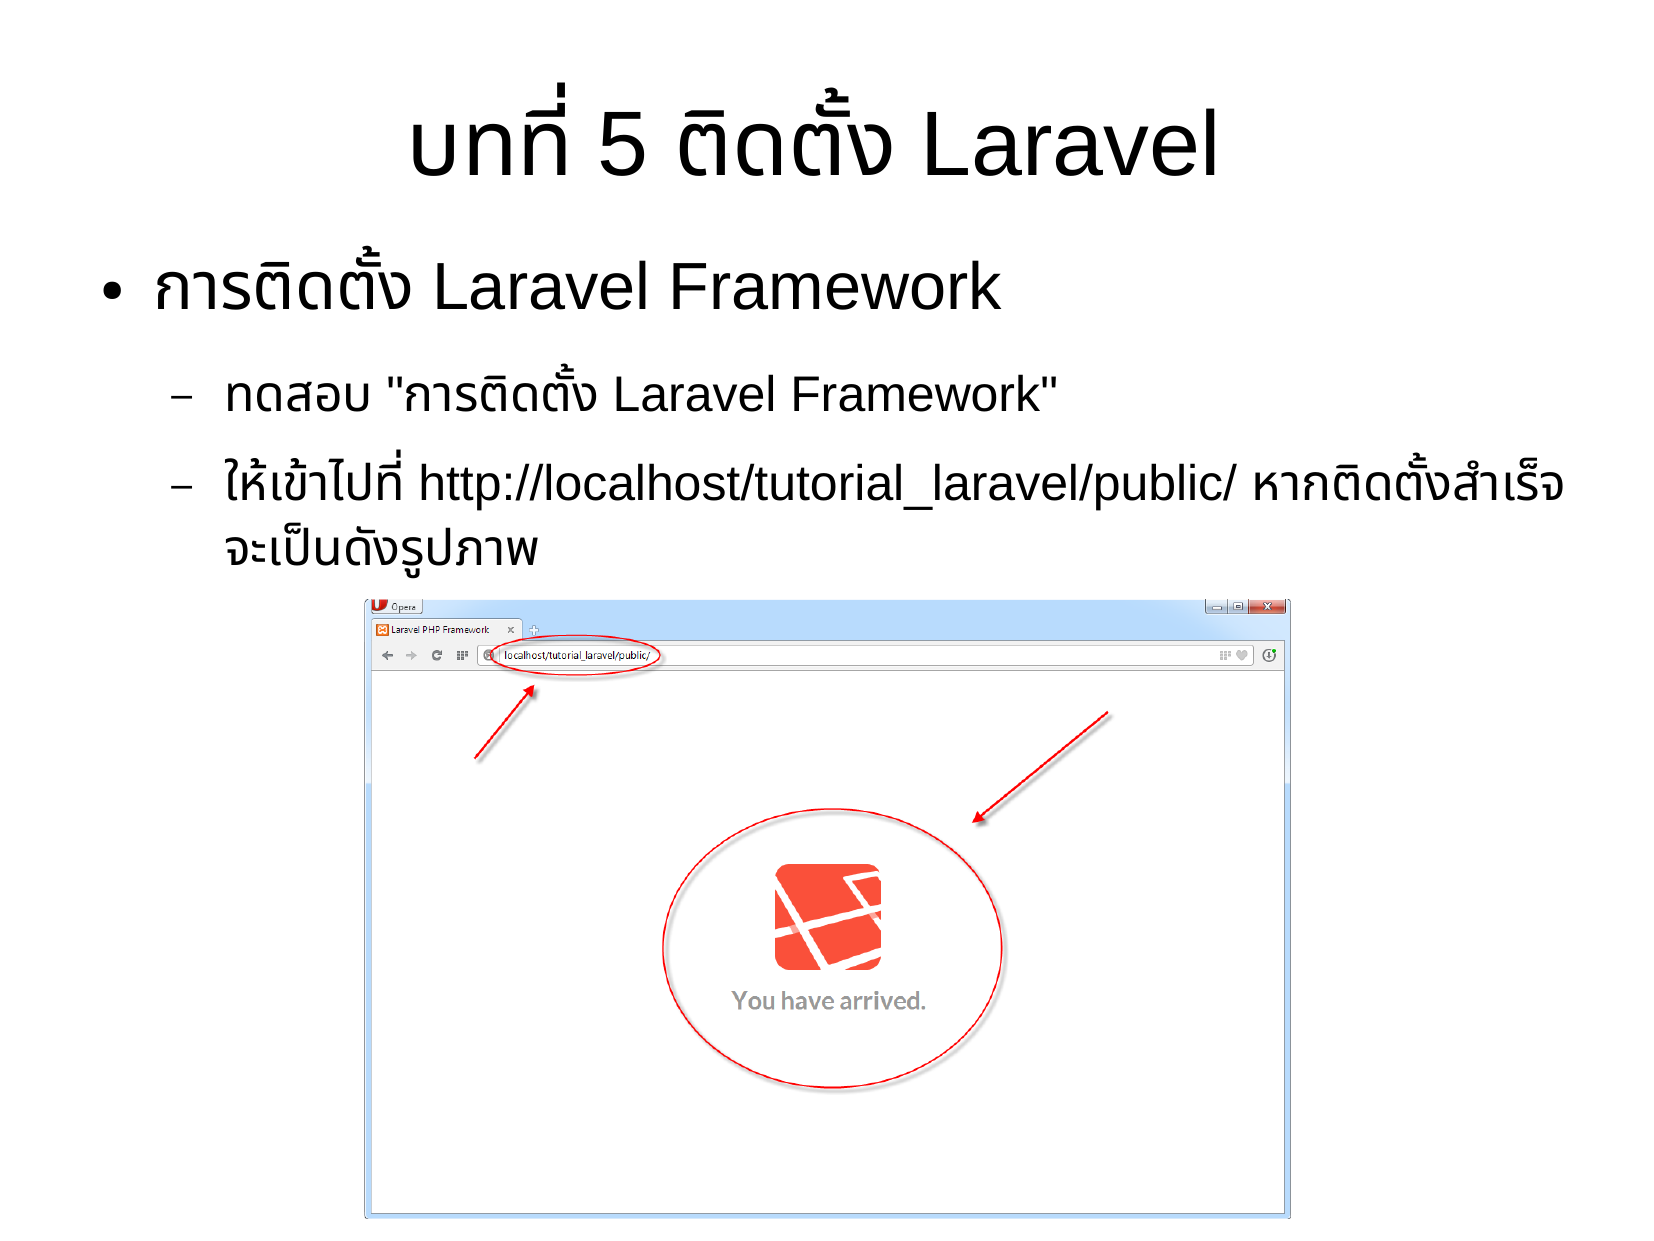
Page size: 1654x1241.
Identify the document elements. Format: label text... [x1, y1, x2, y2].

picture [361, 599, 1291, 1219]
list การติดตั้ง Laravel Framework ทดสอบ "การติดตั้ง Laravel Framework" ให้เข้าไปที่ http://localhost/tutorial_laravel/public/ หากติดตั้งสำเร็จจะเป็นดังรูปภาพ [82, 248, 1571, 969]
title บทที่ 5 ติดตั้ง Laravel [82, 49, 1571, 248]
